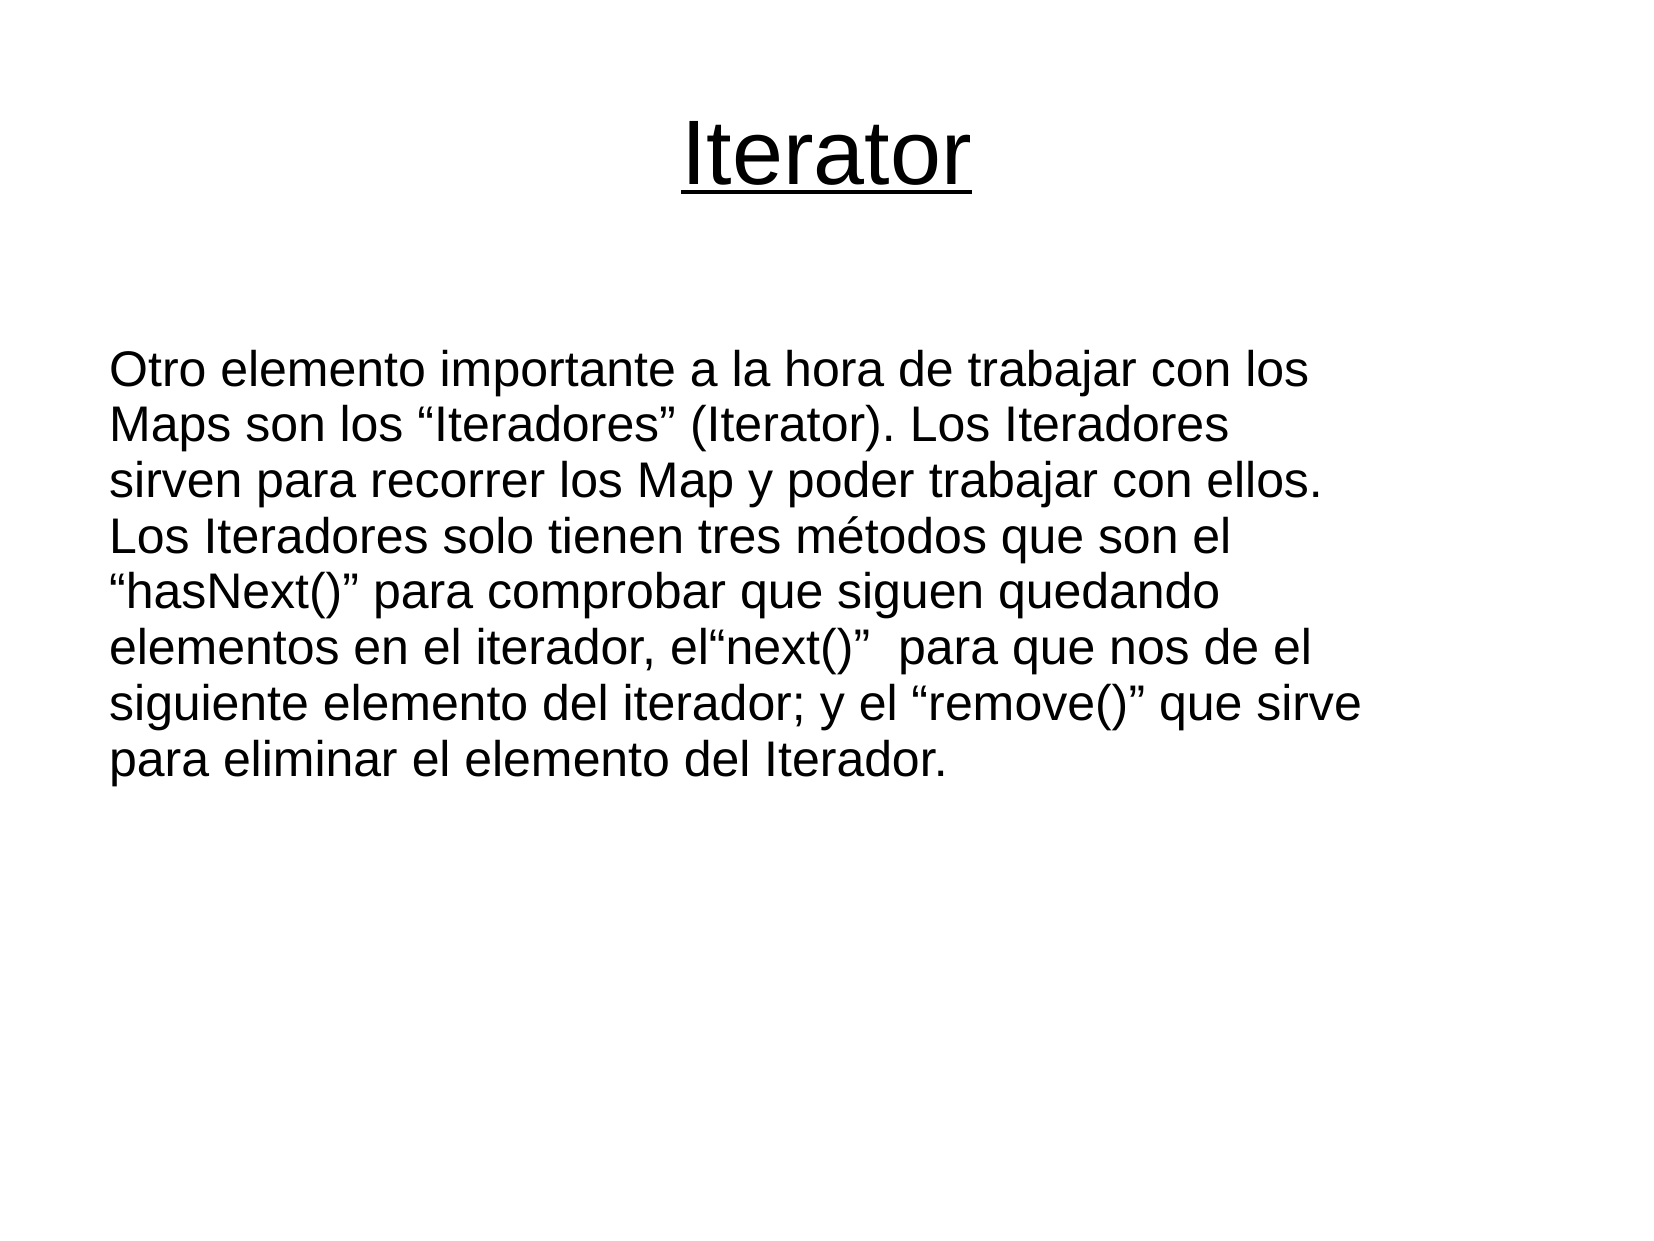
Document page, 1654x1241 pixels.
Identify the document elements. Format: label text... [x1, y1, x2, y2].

text_box Otro elemento importante a la hora de trabajar con los Maps son los “Iteradores” (Iterator). Los Iteradores sirven para recorrer los Map y poder trabajar con ellos. Los Iteradores solo tienen tres métodos que son el “hasNext()” para comprobar que siguen quedando elementos en el iterador, el“next()” para que nos de el siguiente elemento del iterador; y el “remove()” que sirve para eliminar el elemento del Iterador. [94, 333, 1382, 795]
title Iterator [82, 49, 1571, 257]
